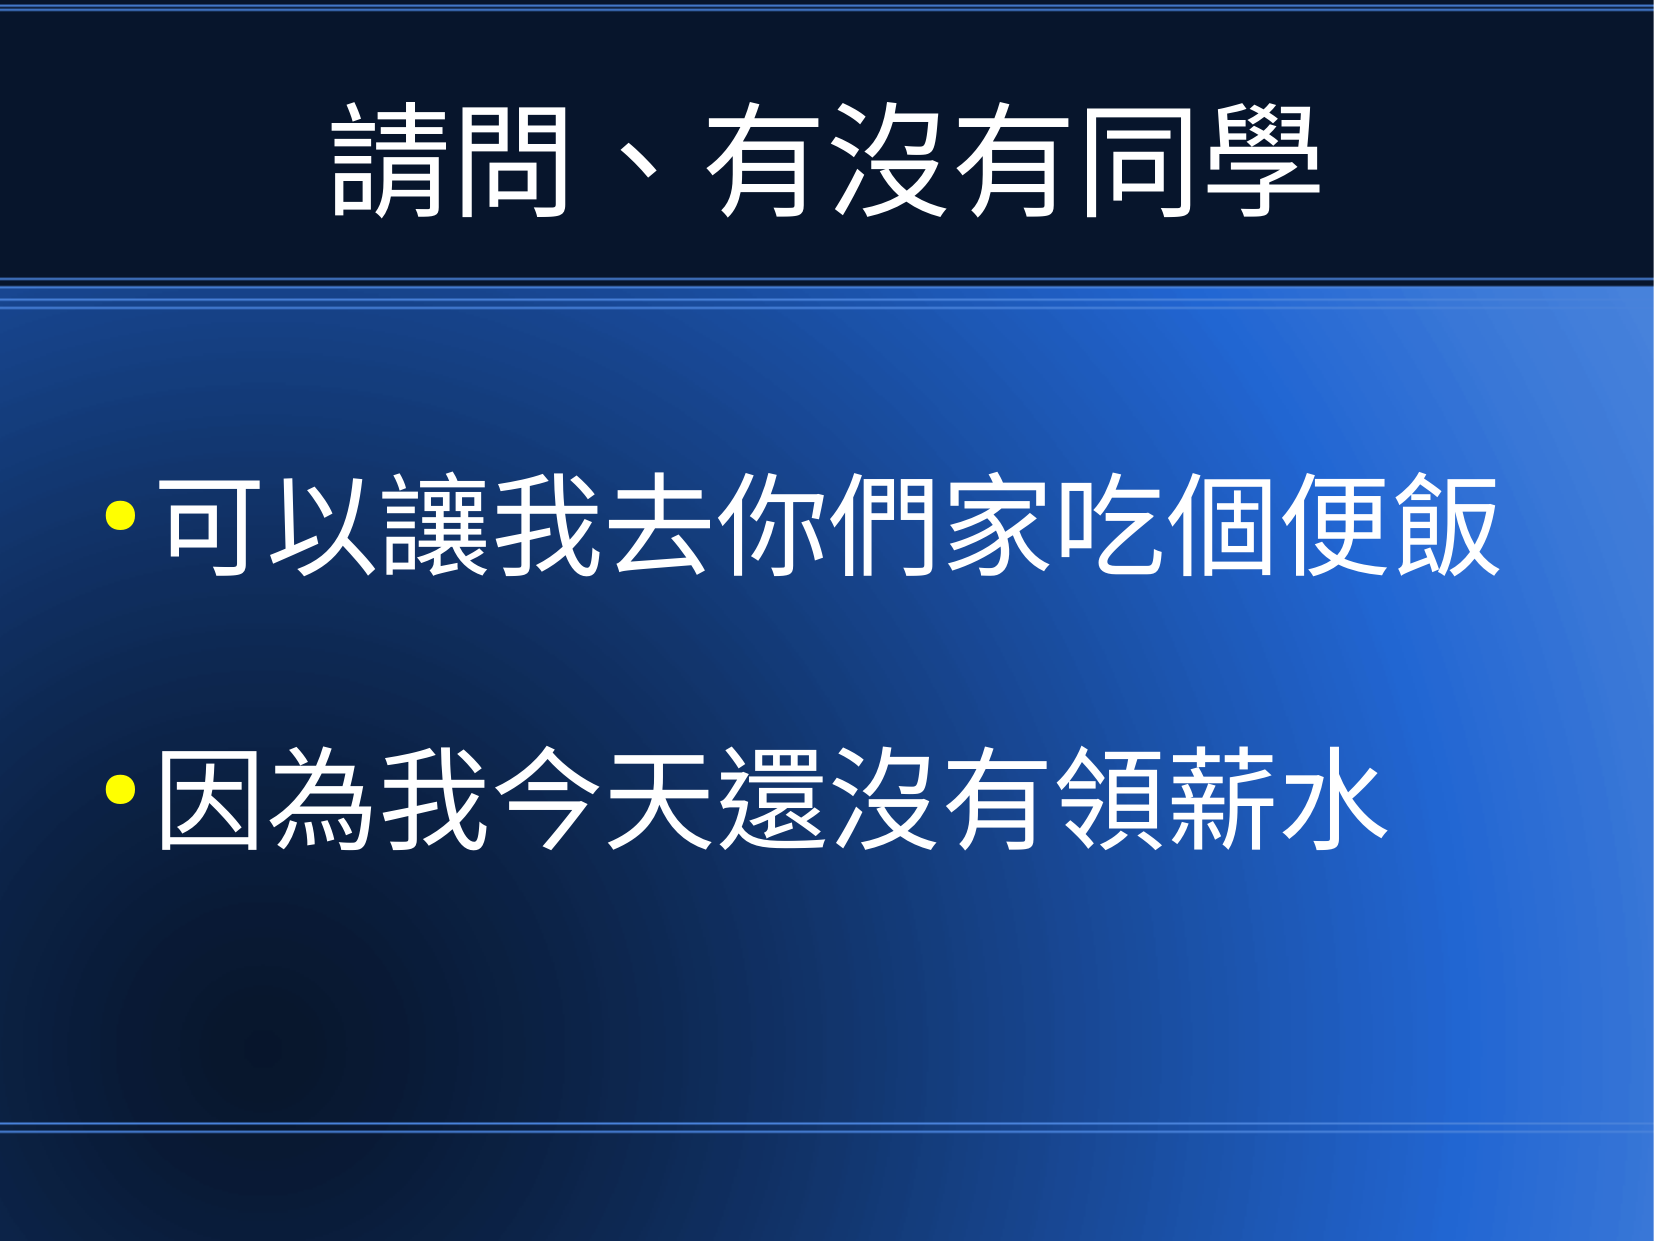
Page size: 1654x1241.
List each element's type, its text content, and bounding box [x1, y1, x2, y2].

list 可以讓我去你們家吃個便飯 因為我今天還沒有領薪水 [82, 355, 1571, 1241]
picture [0, 0, 1654, 1241]
title 請問、有沒有同學 [82, 49, 1571, 257]
